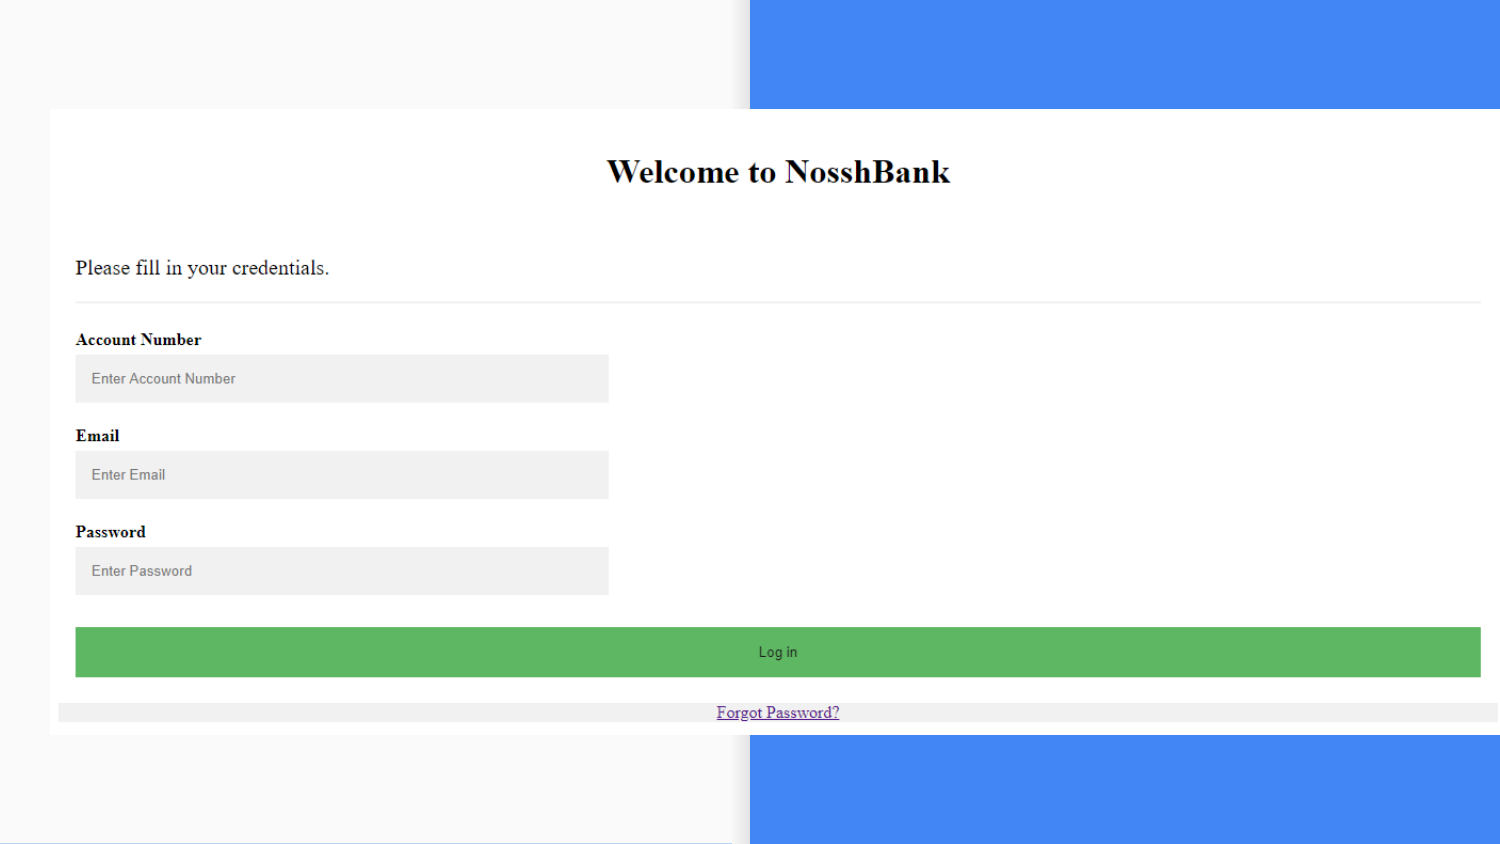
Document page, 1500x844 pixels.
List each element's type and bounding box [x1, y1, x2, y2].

picture [50, 109, 1500, 735]
